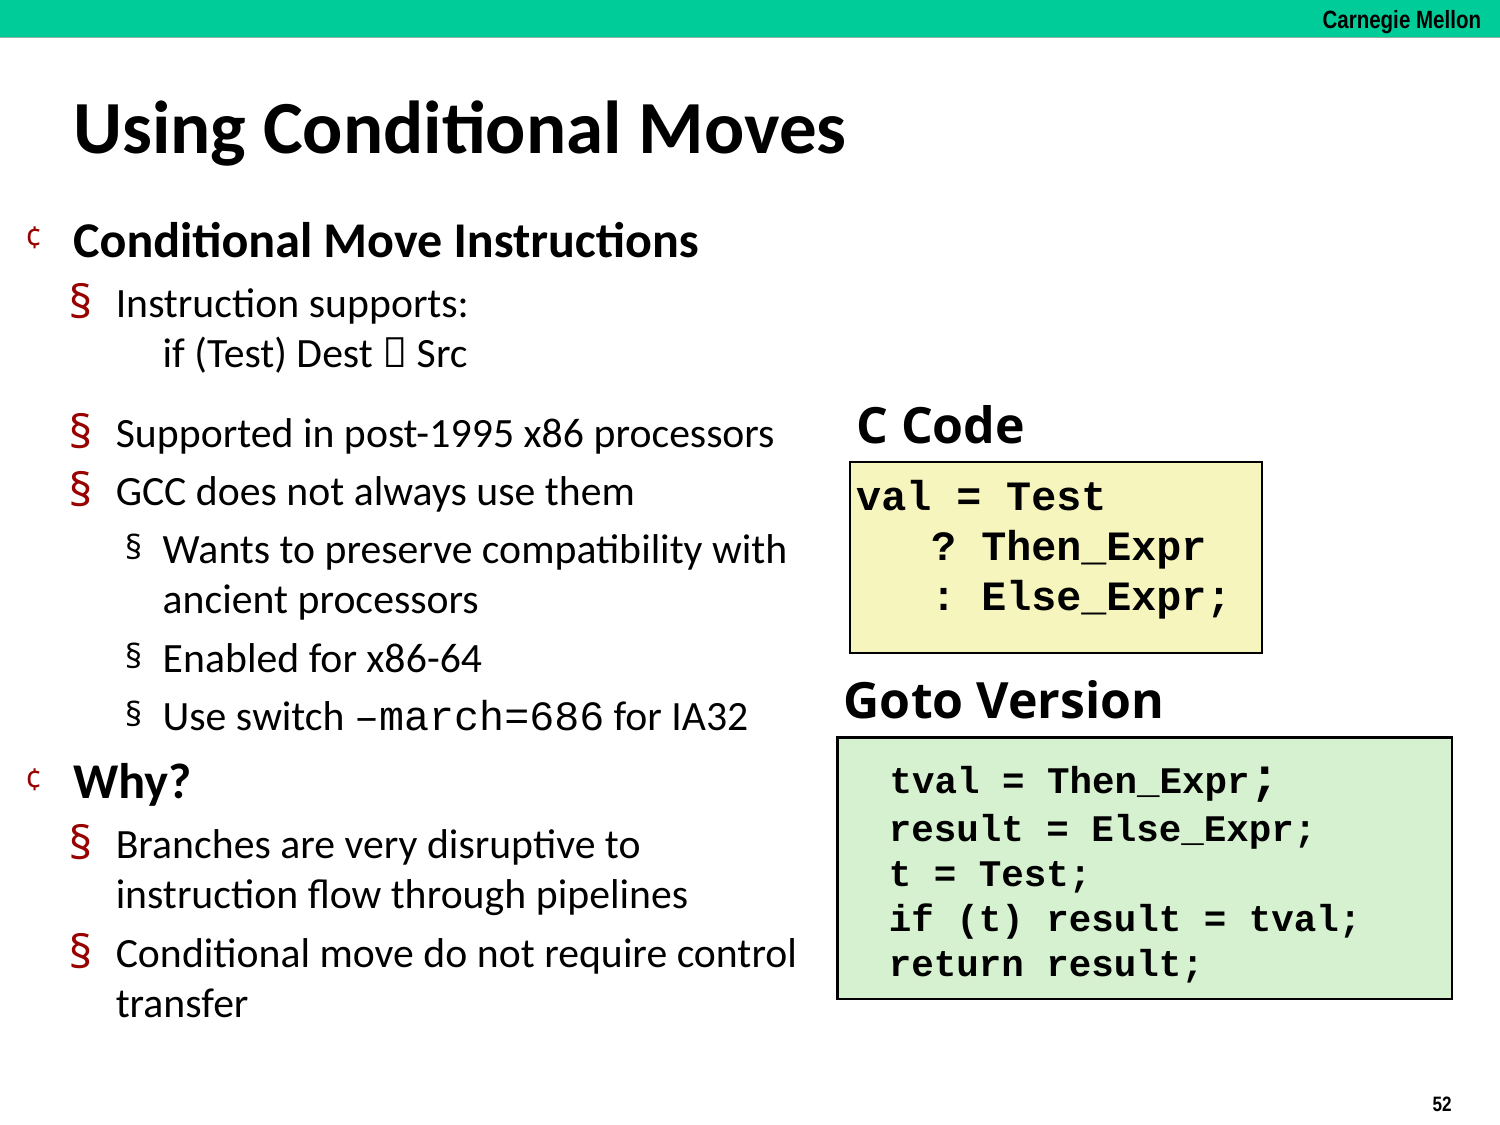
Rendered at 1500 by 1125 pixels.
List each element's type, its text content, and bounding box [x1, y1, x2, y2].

text_box tval = Then_Expr; result = Else_Expr; t = Test; if (t) result = tval; return result; [837, 737, 1453, 999]
text_box Carnegie Mellon [1322, 3, 1500, 33]
text_box C Code [849, 387, 1332, 461]
text_box val = Test ? Then_Expr : Else_Expr; [849, 462, 1263, 653]
text_box Goto Version [837, 662, 1217, 736]
title Using Conditional Moves [58, 71, 1304, 197]
list Conditional Move Instructions Instruction supports: if (Test) Dest  Src Supported in post-1995 x86 processors GCC does not always use them Wants to preserve compatibility with ancient processors Enabled for x86-64 Use switch –march=686 for IA32 Why? Branches are very disruptive to instruction flow through pipelines Conditional move do not require control transfer [10, 200, 813, 863]
